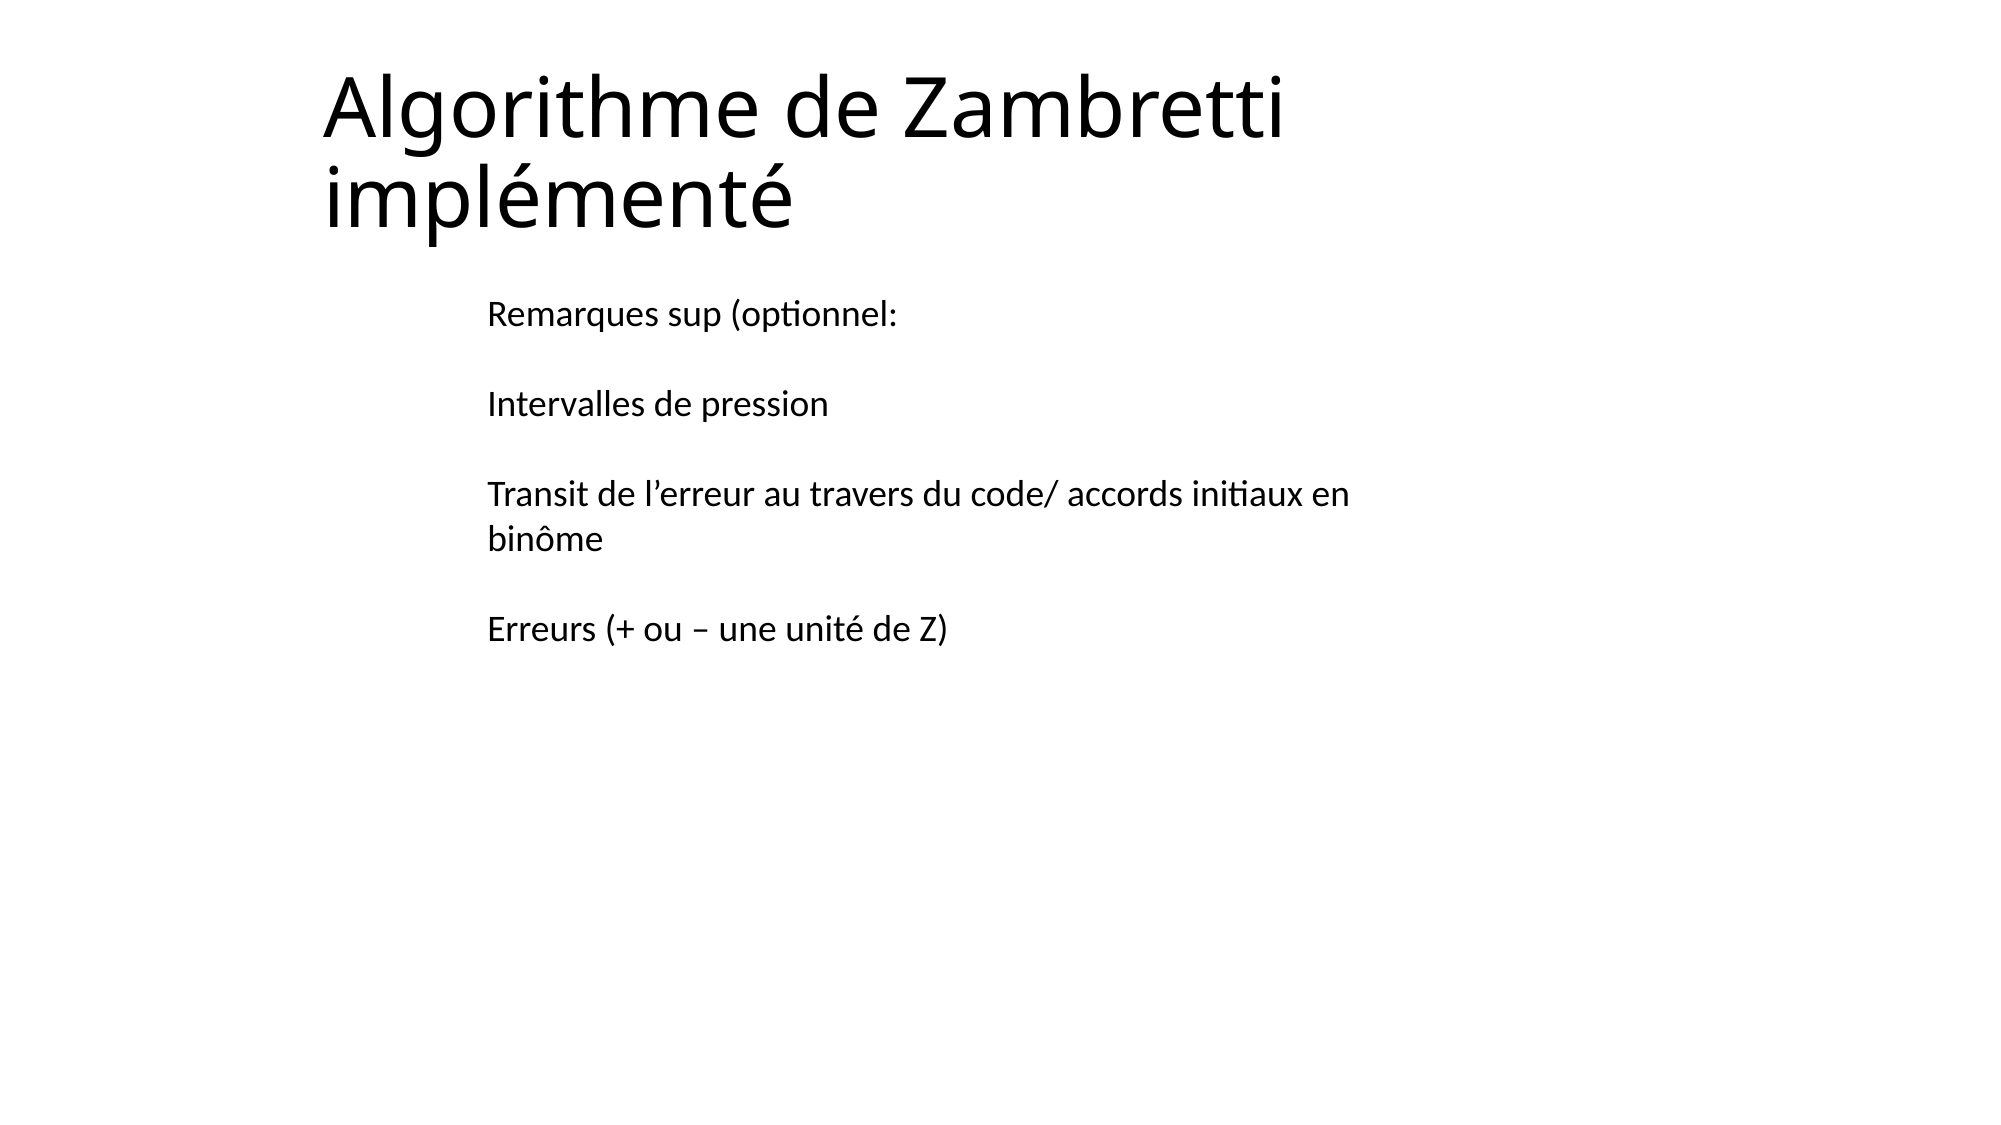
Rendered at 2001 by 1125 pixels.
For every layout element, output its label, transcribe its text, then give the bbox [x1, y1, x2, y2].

title Algorithme de Zambretti implémenté [308, 58, 1659, 163]
text_box Remarques sup (optionnel: Intervalles de pression Transit de l’erreur au travers du code/ accords initiaux en binôme Erreurs (+ ou – une unité de Z) [472, 281, 1446, 746]
